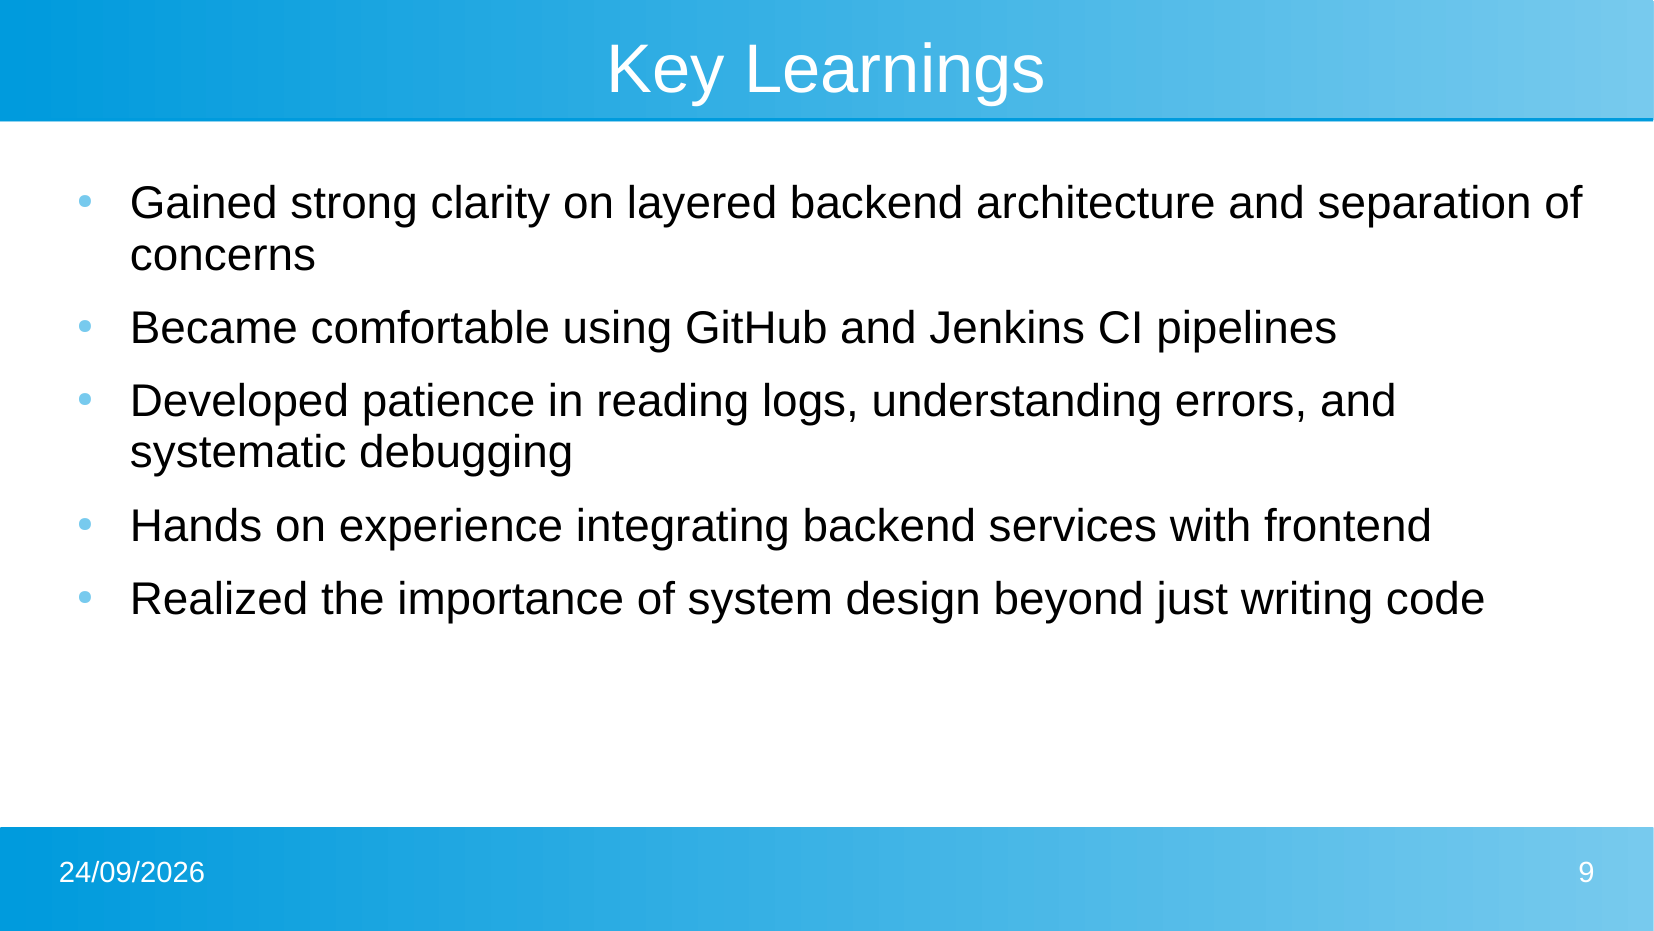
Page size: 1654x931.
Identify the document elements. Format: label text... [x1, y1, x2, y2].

list Gained strong clarity on layered backend architecture and separation of concerns Became comfortable using GitHub and Jenkins CI pipelines Developed patience in reading logs, understanding errors, and systematic debugging Hands on experience integrating backend services with frontend Realized the importance of system design beyond just writing code [59, 177, 1595, 768]
title Key Learnings [59, 29, 1595, 108]
